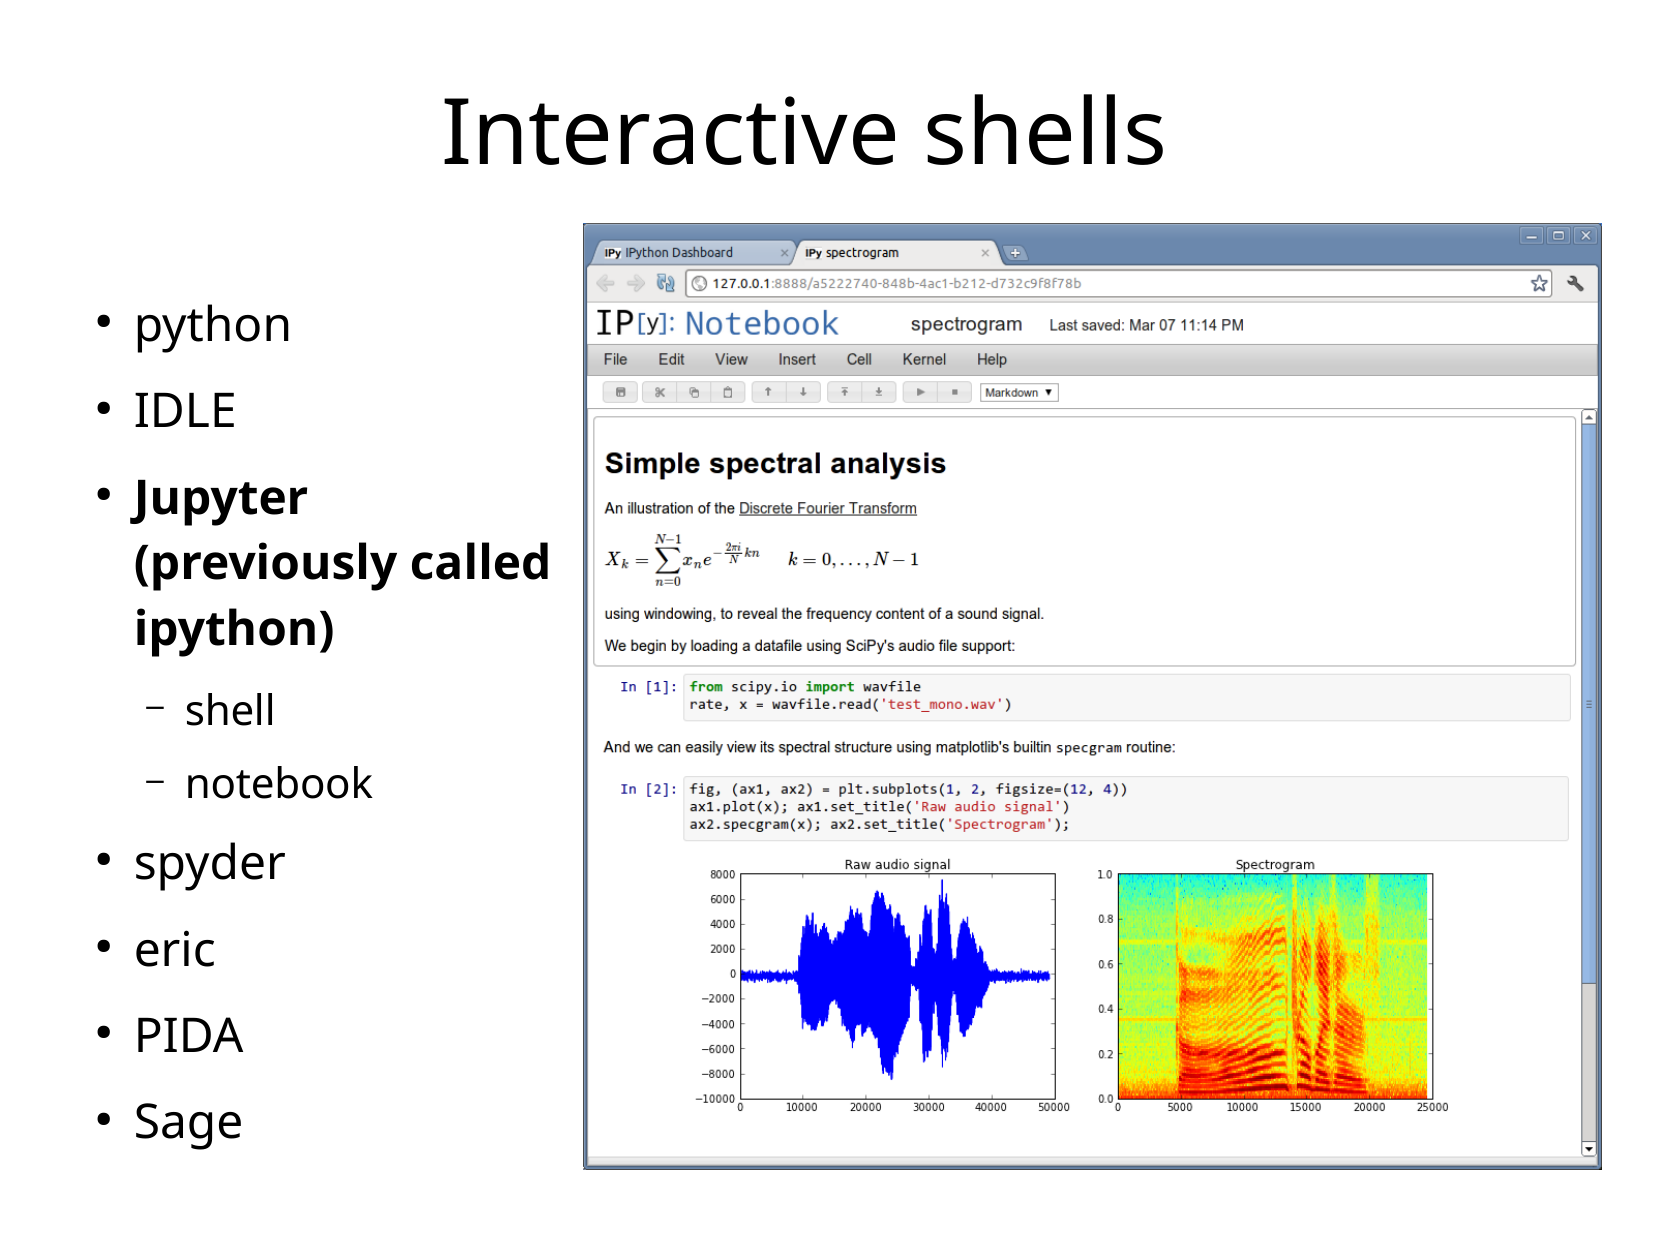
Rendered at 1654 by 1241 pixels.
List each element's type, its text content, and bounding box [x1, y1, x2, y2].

picture [583, 223, 1602, 1171]
title Interactive shells [79, 25, 1531, 233]
list python IDLE Jupyter (previously called ipython) shell notebook spyder eric PIDA Sage [82, 290, 583, 1156]
